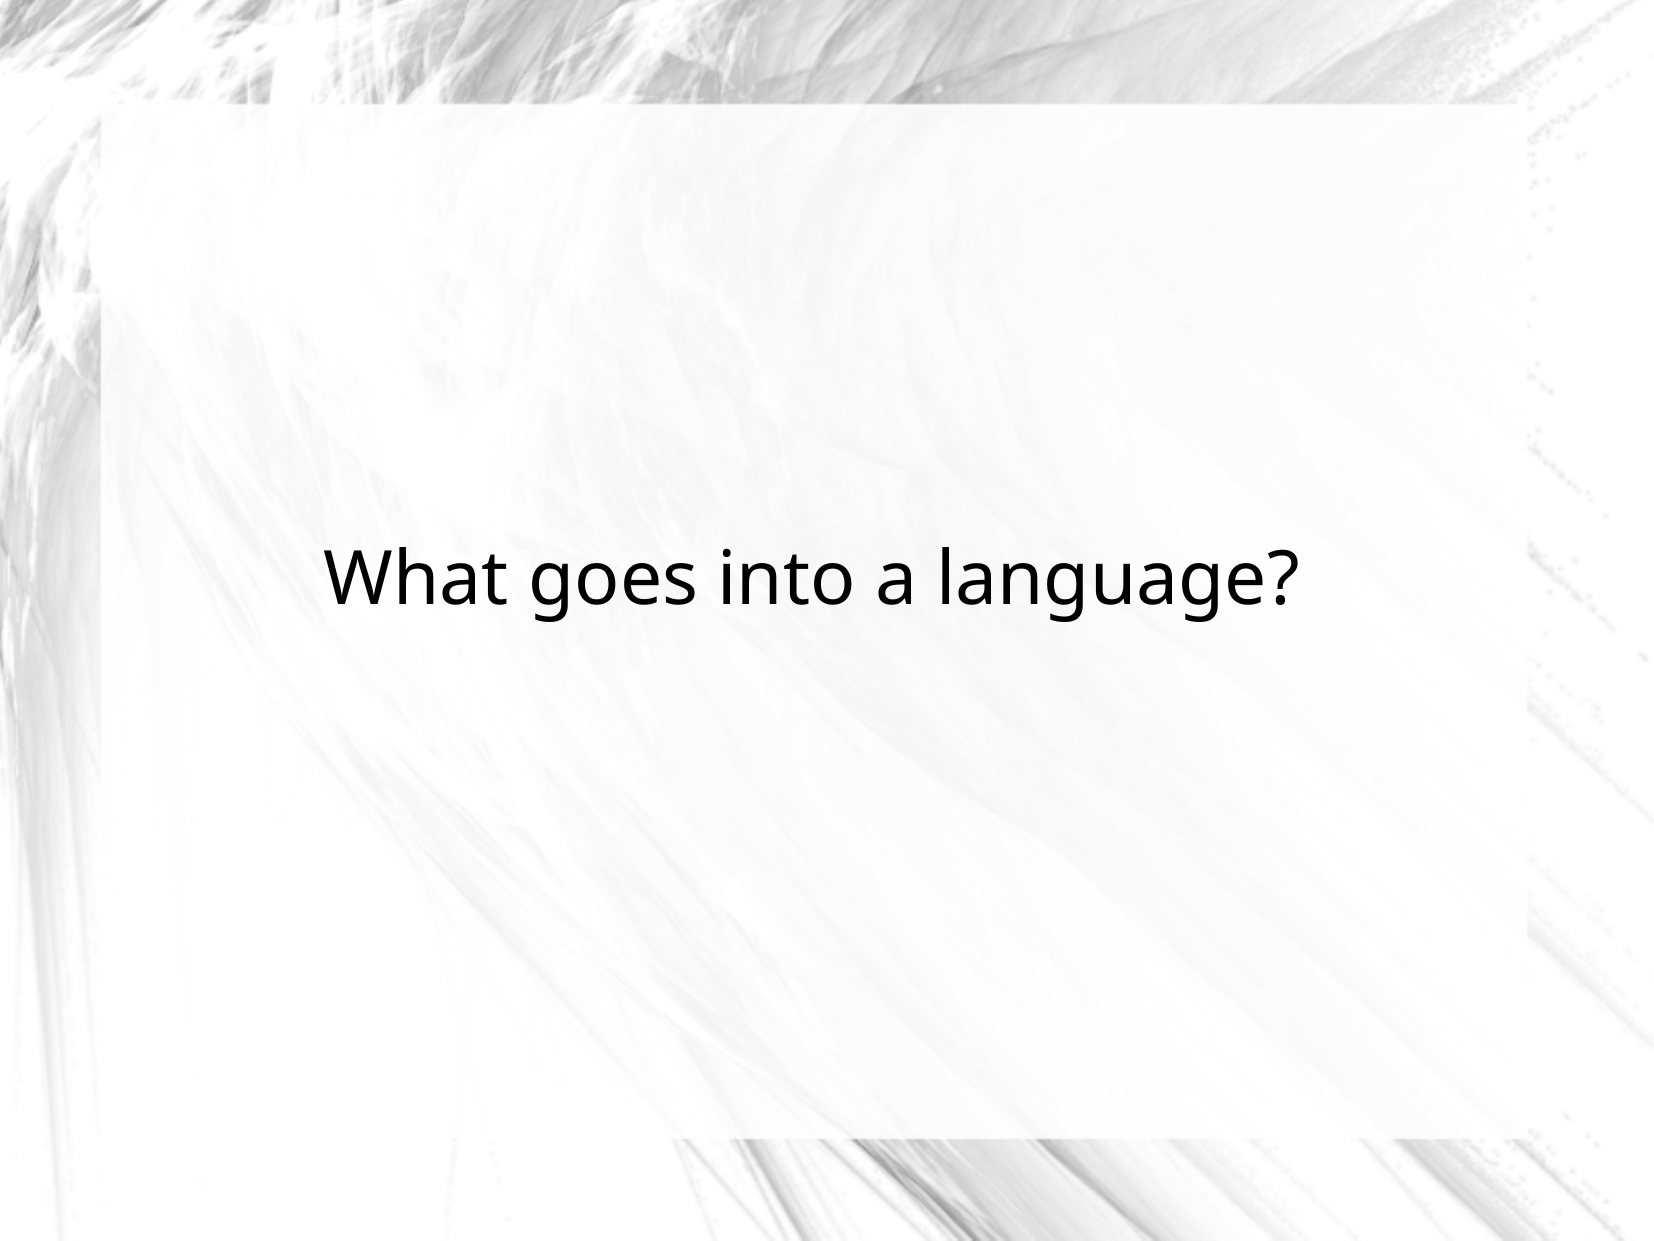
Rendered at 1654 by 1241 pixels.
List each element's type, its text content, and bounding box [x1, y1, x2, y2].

subtitle What goes into a language? [118, 112, 1506, 1039]
picture [0, 0, 1654, 1241]
